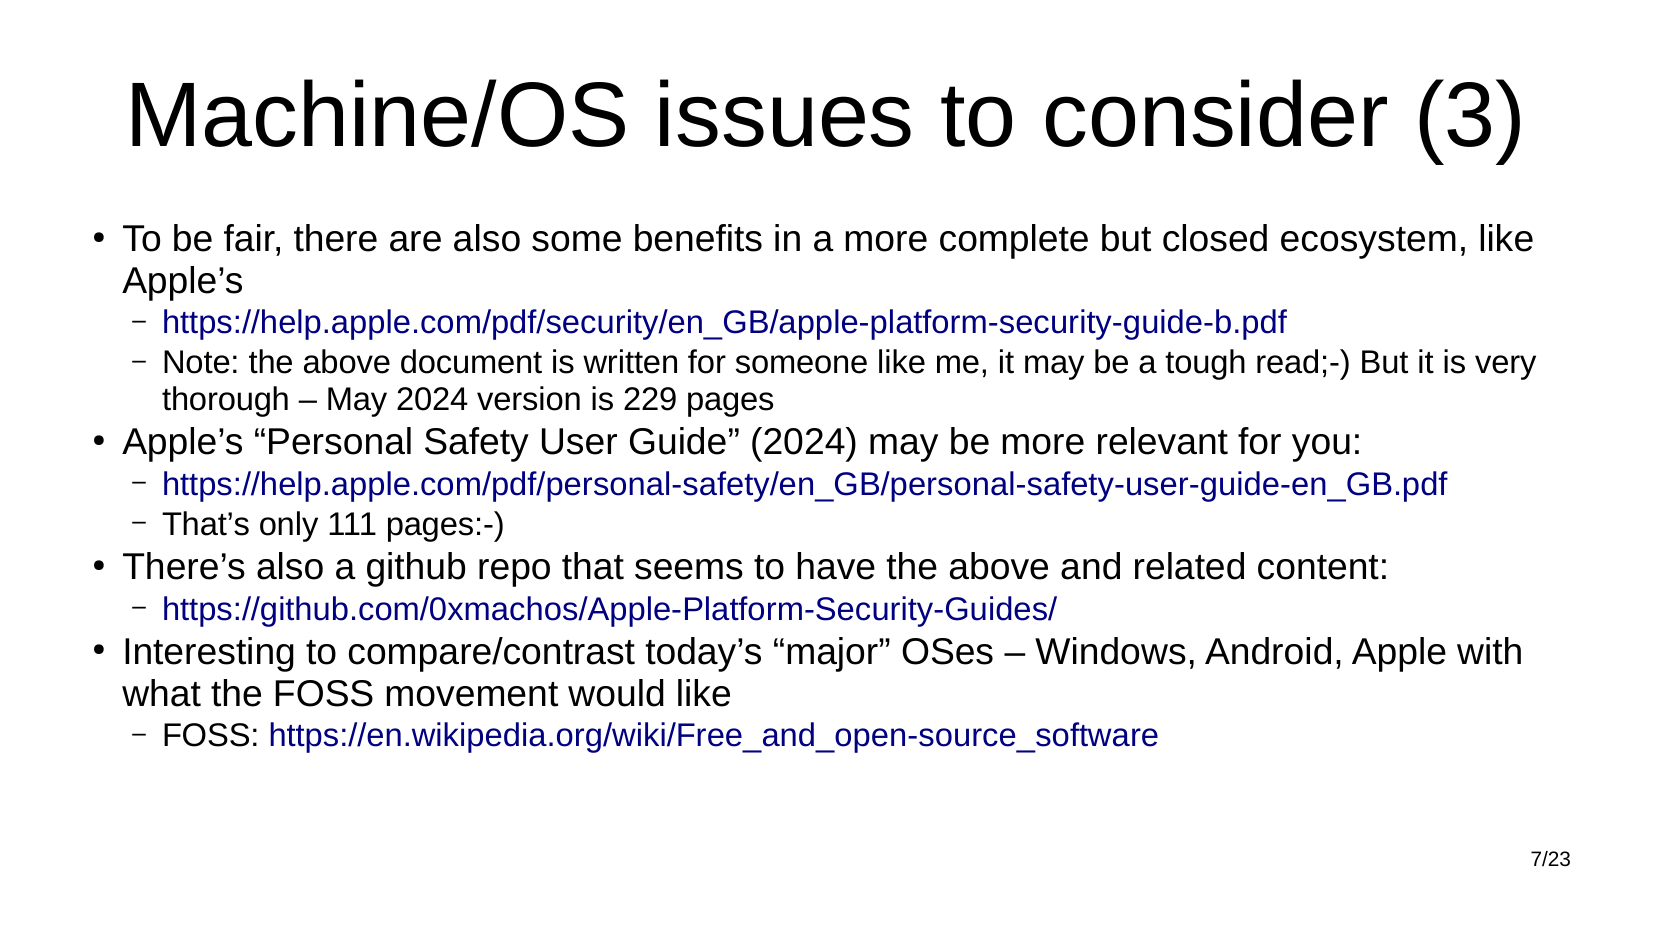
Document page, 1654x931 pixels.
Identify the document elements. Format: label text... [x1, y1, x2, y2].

title Machine/OS issues to consider (3) [82, 37, 1571, 193]
list To be fair, there are also some benefits in a more complete but closed ecosystem, like Apple’s https://help.apple.com/pdf/security/en_GB/apple-platform-security-guide-b.pdf Note: the above document is written for someone like me, it may be a tough read;-) But it is very thorough – May 2024 version is 229 pages Apple’s “Personal Safety User Guide” (2024) may be more relevant for you: https://help.apple.com/pdf/personal-safety/en_GB/personal-safety-user-guide-en_GB.pdf That’s only 111 pages:-) There’s also a github repo that seems to have the above and related content: https://github.com/0xmachos/Apple-Platform-Security-Guides/ Interesting to compare/contrast today’s “major” OSes – Windows, Android, Apple with what the FOSS movement would like FOSS: https://en.wikipedia.org/wiki/Free_and_open-source_software [82, 217, 1571, 758]
